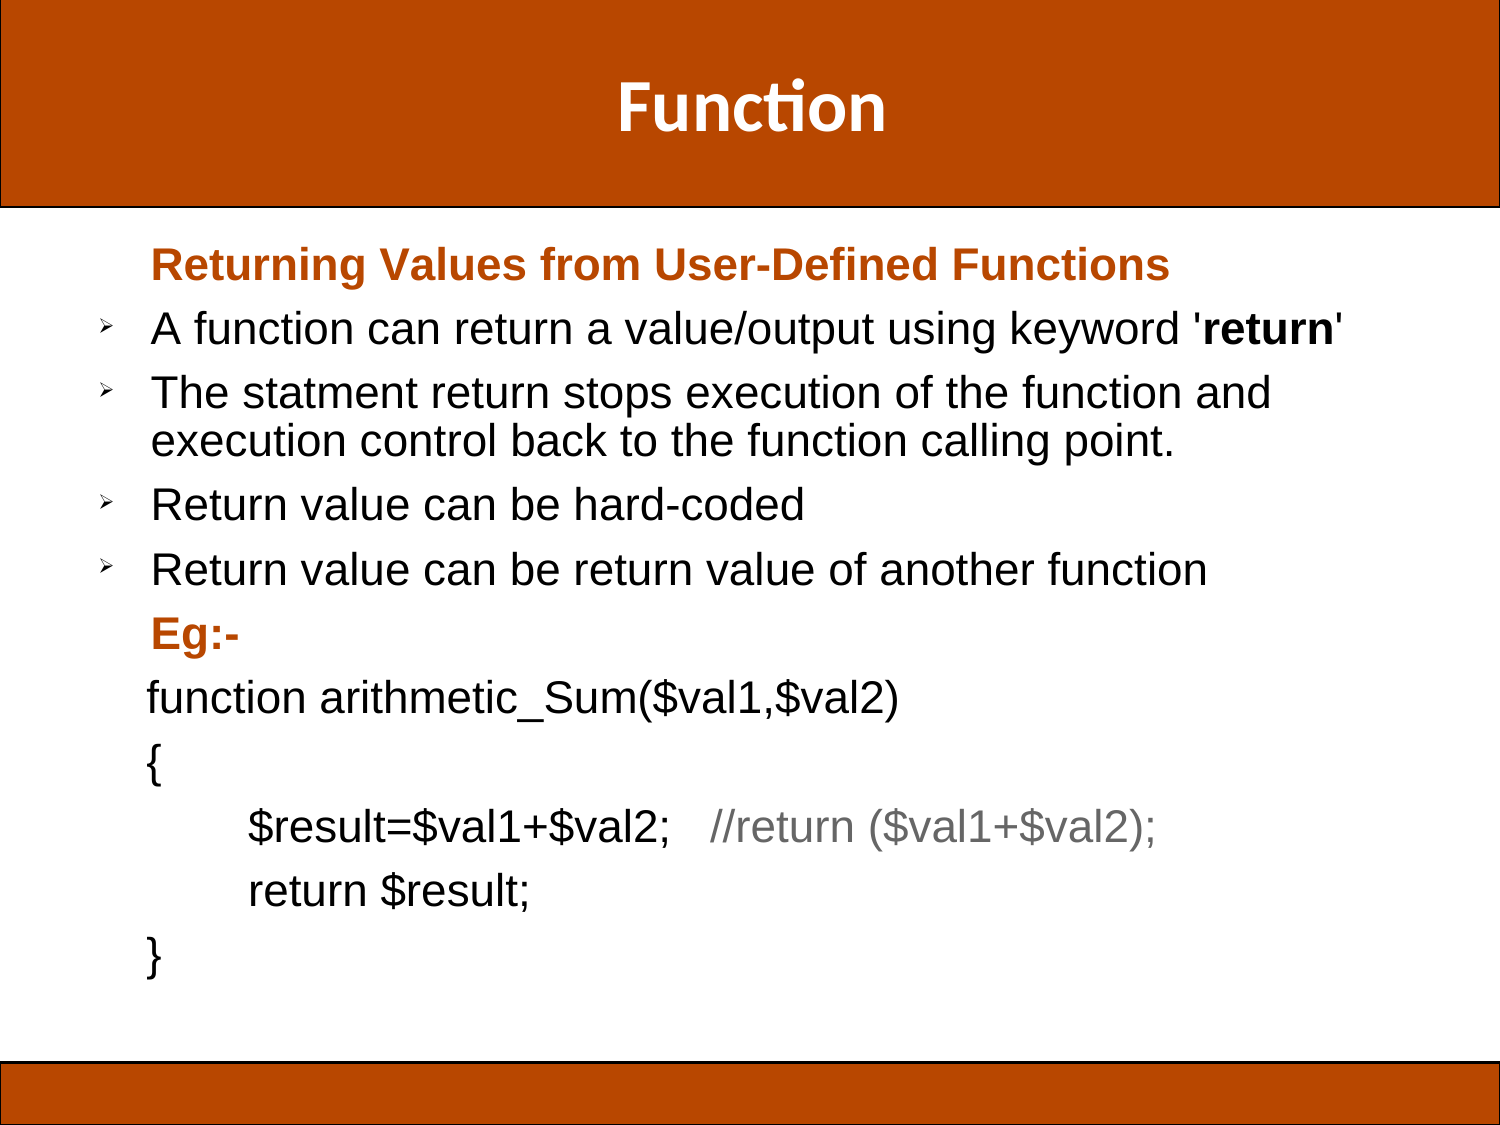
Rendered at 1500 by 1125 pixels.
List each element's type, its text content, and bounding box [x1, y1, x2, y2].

list Returning Values from User-Defined Functions A function can return a value/output using keyword 'return' The statment return stops execution of the function and execution control back to the function calling point. Return value can be hard-coded Return value can be return value of another function Eg:- function arithmetic_Sum($val1,$val2) { $result=$val1+$val2; //return ($val1+$val2); return $result; } [39, 242, 1420, 1049]
text_box Function [295, 66, 1211, 154]
